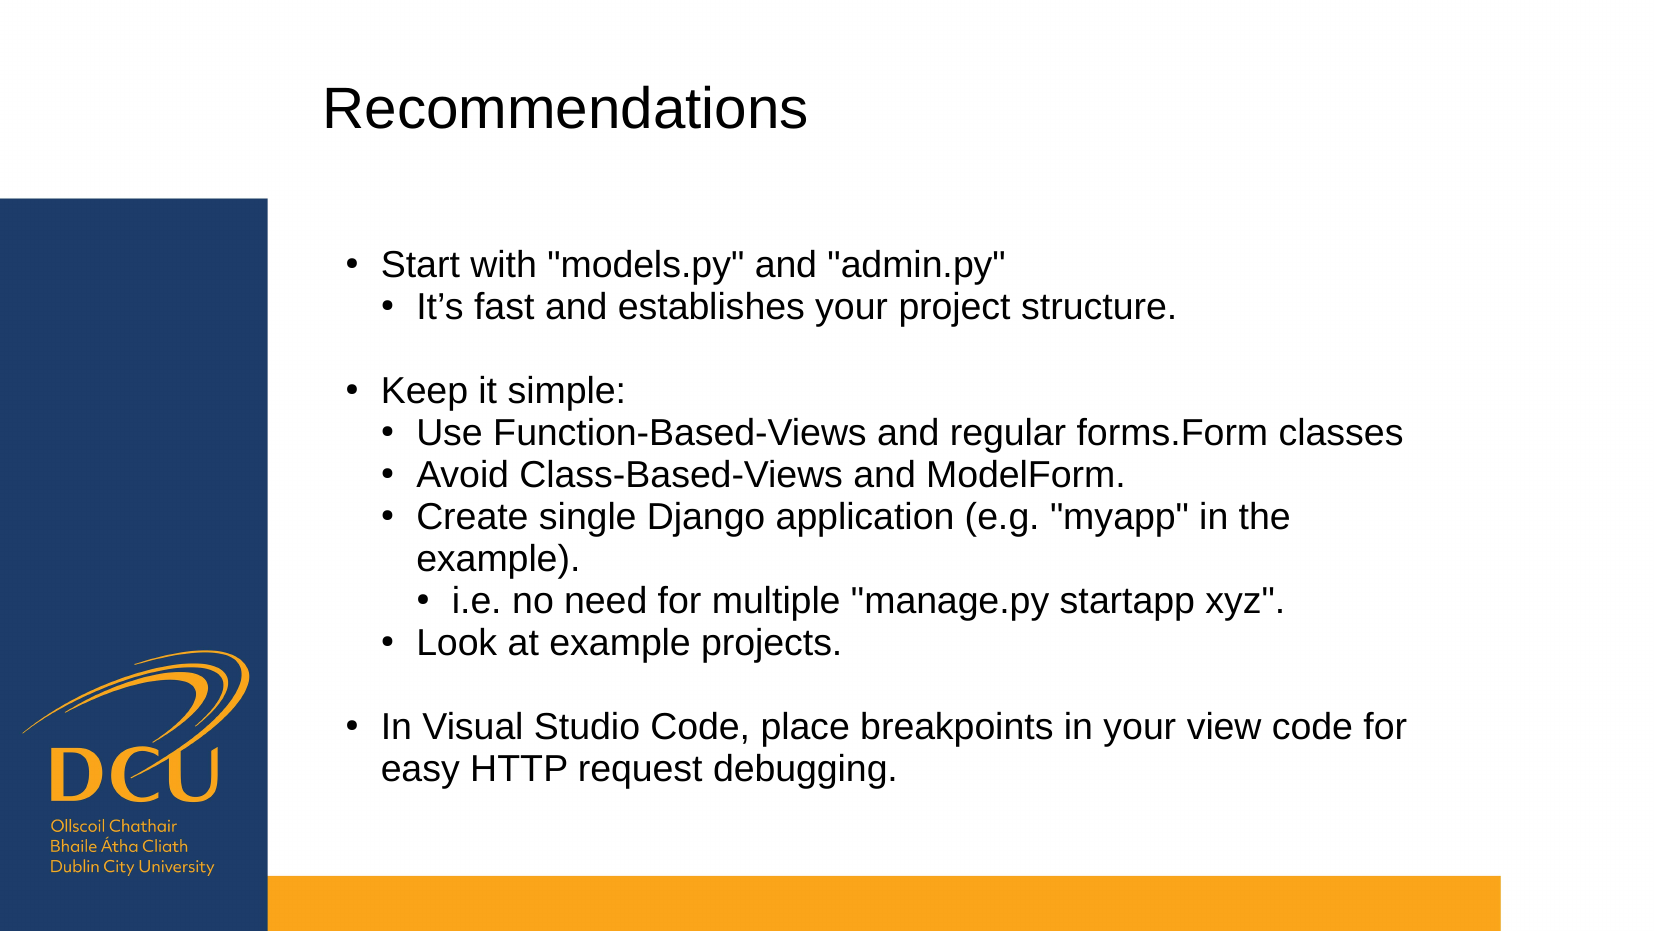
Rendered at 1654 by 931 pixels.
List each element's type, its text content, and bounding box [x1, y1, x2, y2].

text_box Start with "models.py" and "admin.py" It’s fast and establishes your project structure. Keep it simple: Use Function-Based-Views and regular forms.Form classes Avoid Class-Based-Views and ModelForm. Create single Django application (e.g. "myapp" in the example). i.e. no need for multiple "manage.py startapp xyz". Look at example projects. In Visual Studio Code, place breakpoints in your view code for easy HTTP request debugging. [330, 236, 1424, 797]
picture [0, 0, 1654, 931]
text_box Recommendations [307, 62, 824, 148]
